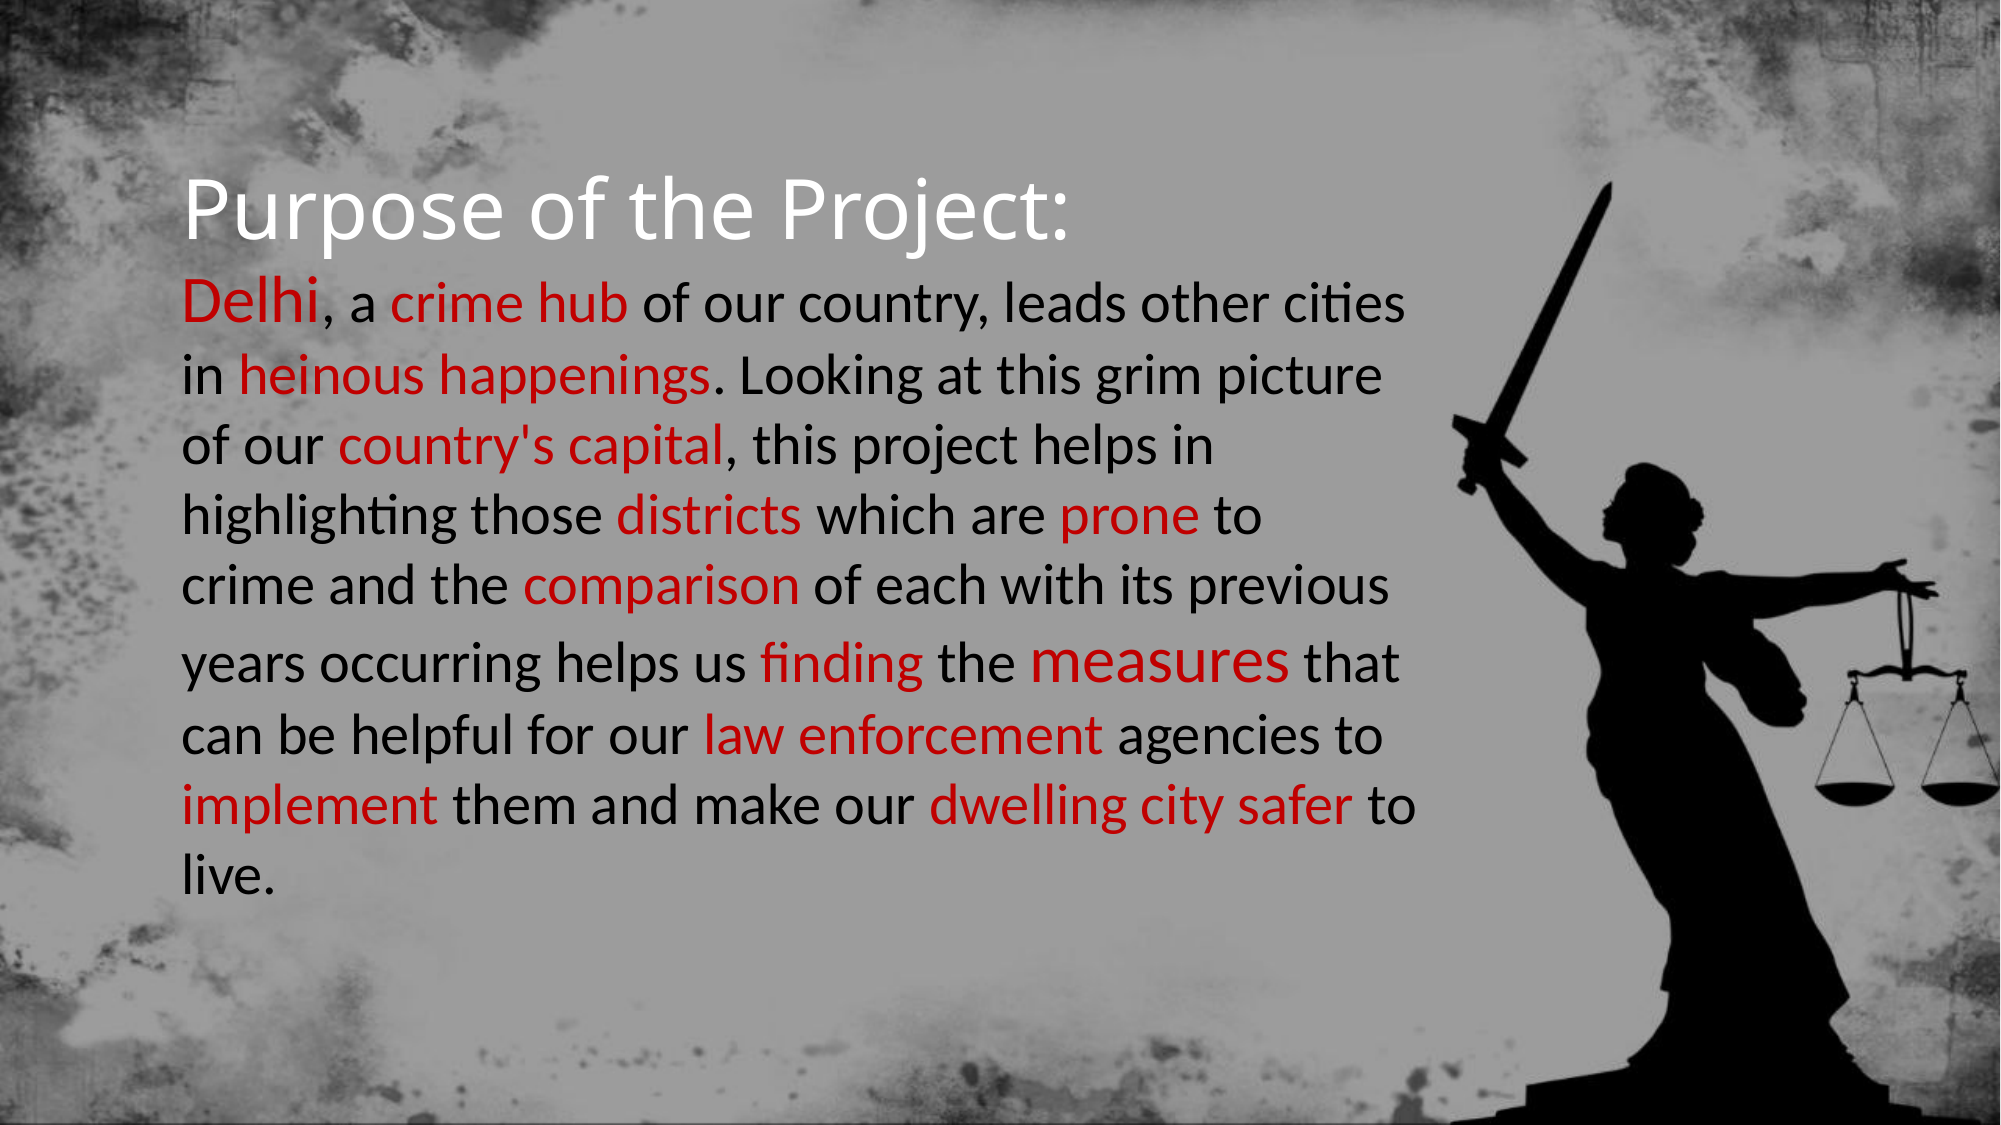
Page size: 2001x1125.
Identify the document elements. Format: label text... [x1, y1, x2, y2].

text_box Purpose of the Project: Delhi, a crime hub of our country, leads other cities in heinous happenings. Looking at this grim picture of our country's capital, this project helps in highlighting those districts which are prone to crime and the comparison of each with its previous years occurring helps us finding the measures that can be helpful for our law enforcement agencies to implement them and make our dwelling city safer to live. [166, 148, 1438, 921]
text_box [125, 106, 1433, 233]
picture [0, 0, 2000, 1125]
